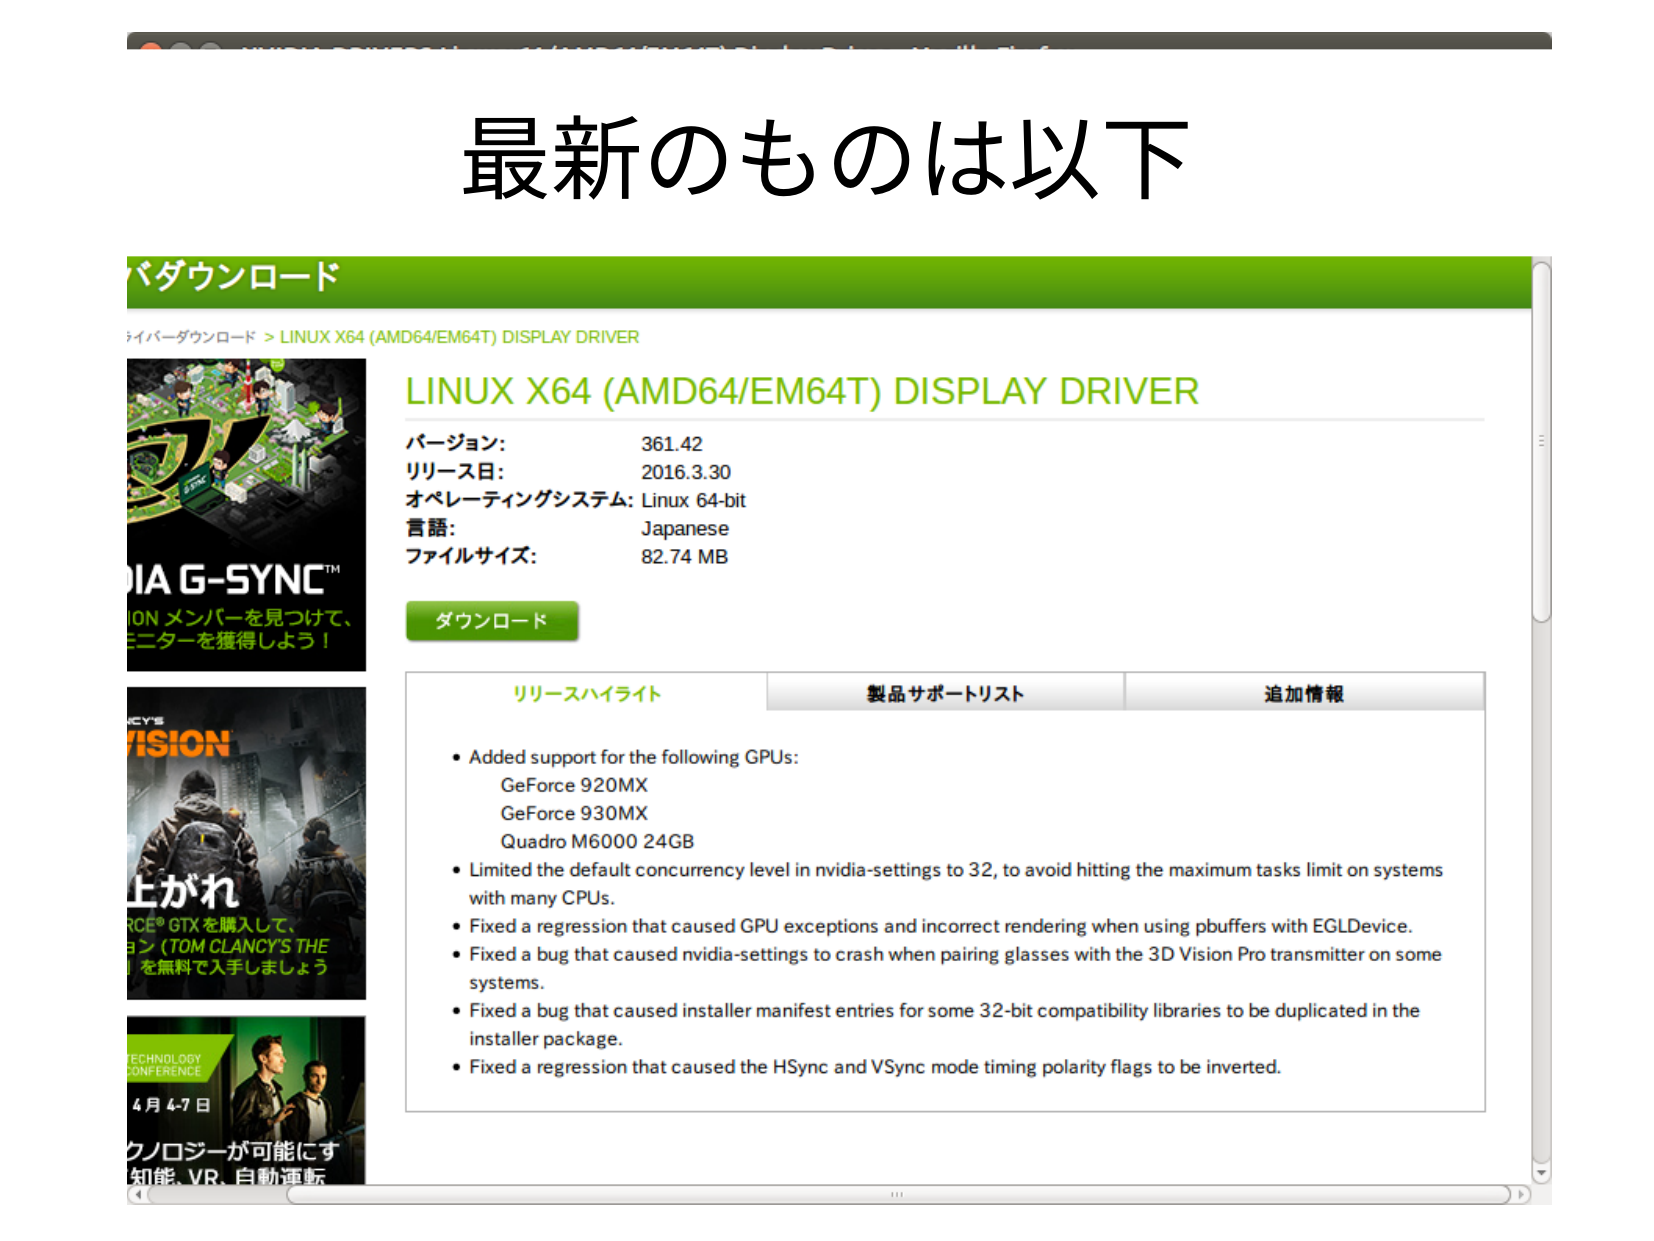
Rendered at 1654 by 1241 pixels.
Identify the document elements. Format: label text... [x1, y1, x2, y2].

picture [127, 32, 1552, 49]
title 最新のものは以下 [82, 49, 1571, 257]
picture [127, 257, 1552, 1205]
